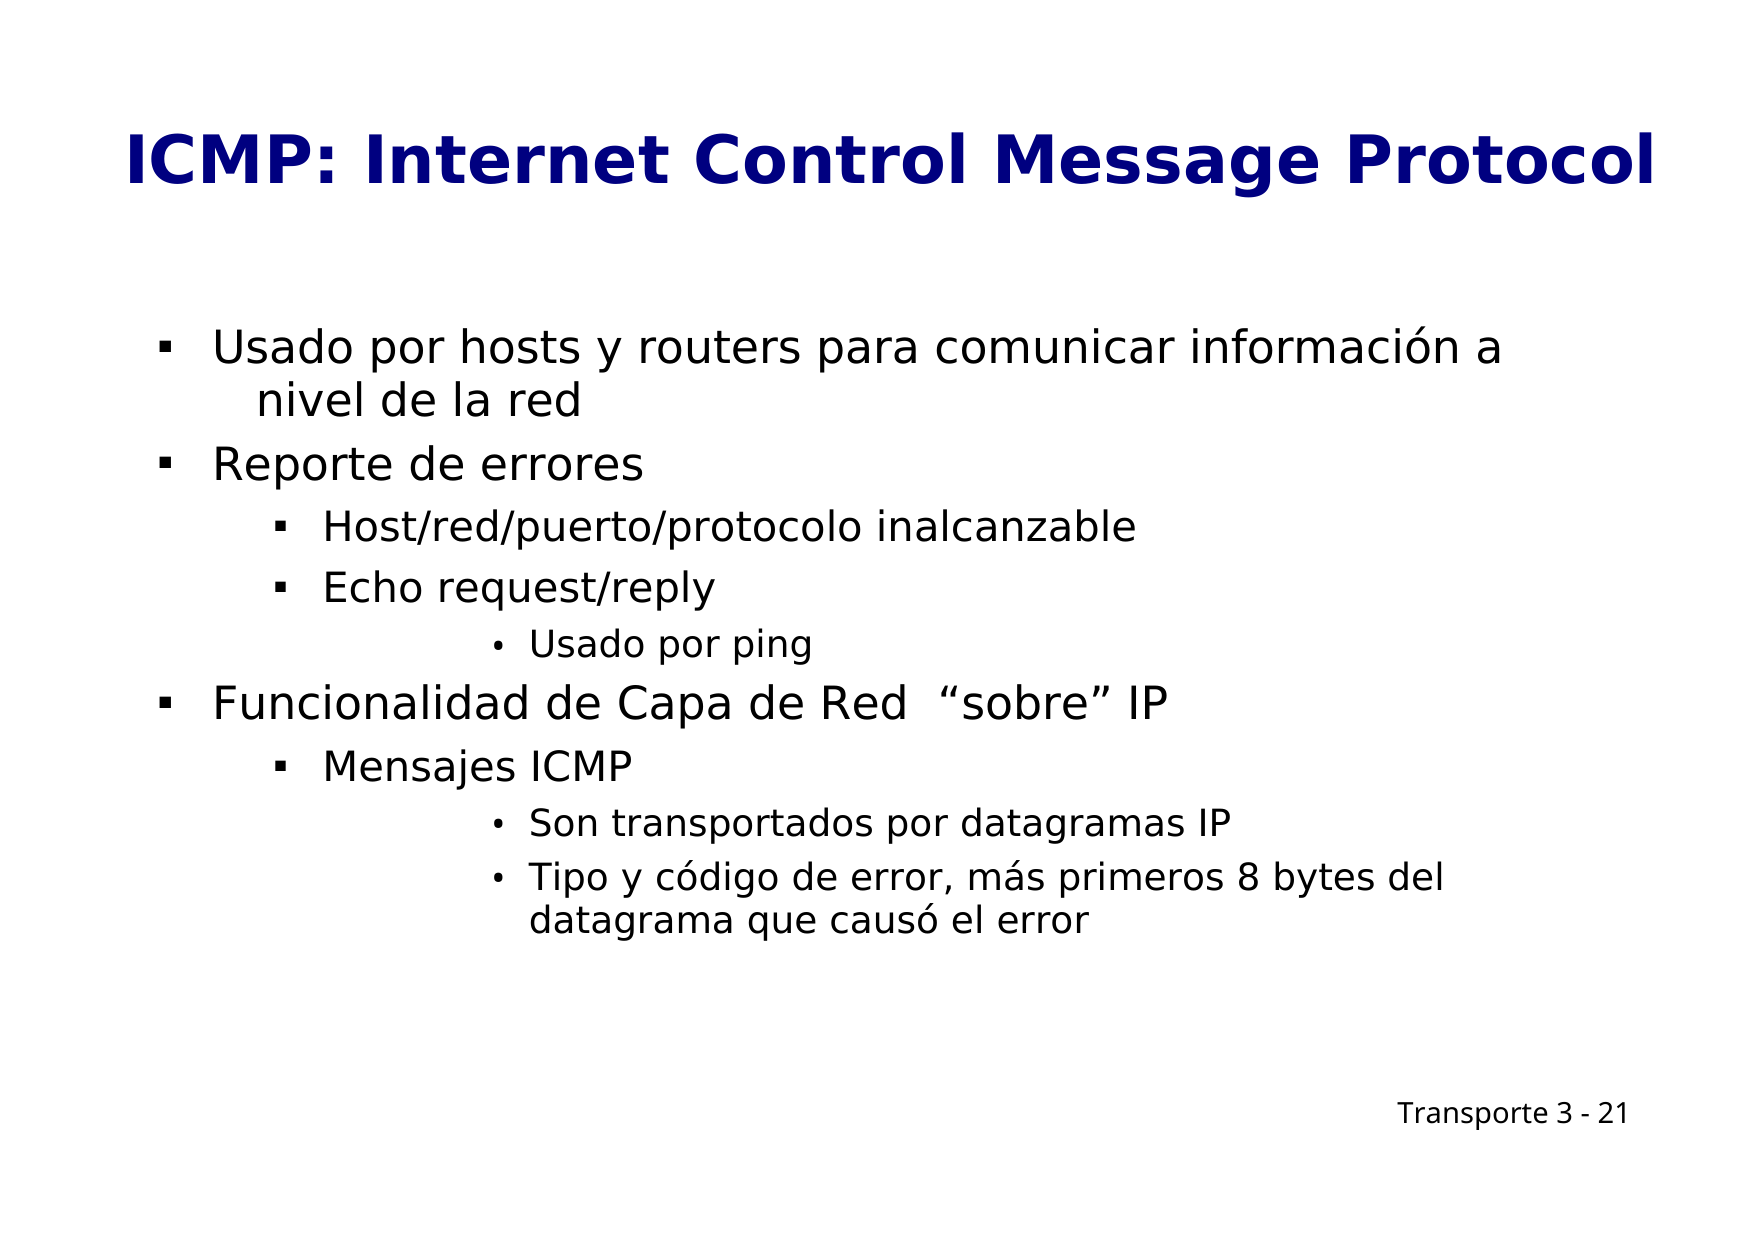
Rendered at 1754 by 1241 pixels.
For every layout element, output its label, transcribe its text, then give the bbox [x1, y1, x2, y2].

list Usado por hosts y routers para comunicar información a nivel de la red Reporte de errores Host/red/puerto/protocolo inalcanzable Echo request/reply Usado por ping Funcionalidad de Capa de Red “sobre” IP Mensajes ICMP Son transportados por datagramas IP Tipo y código de error, más primeros 8 bytes del datagrama que causó el error [154, 320, 1546, 943]
title ICMP: Internet Control Message Protocol [109, 59, 1696, 262]
